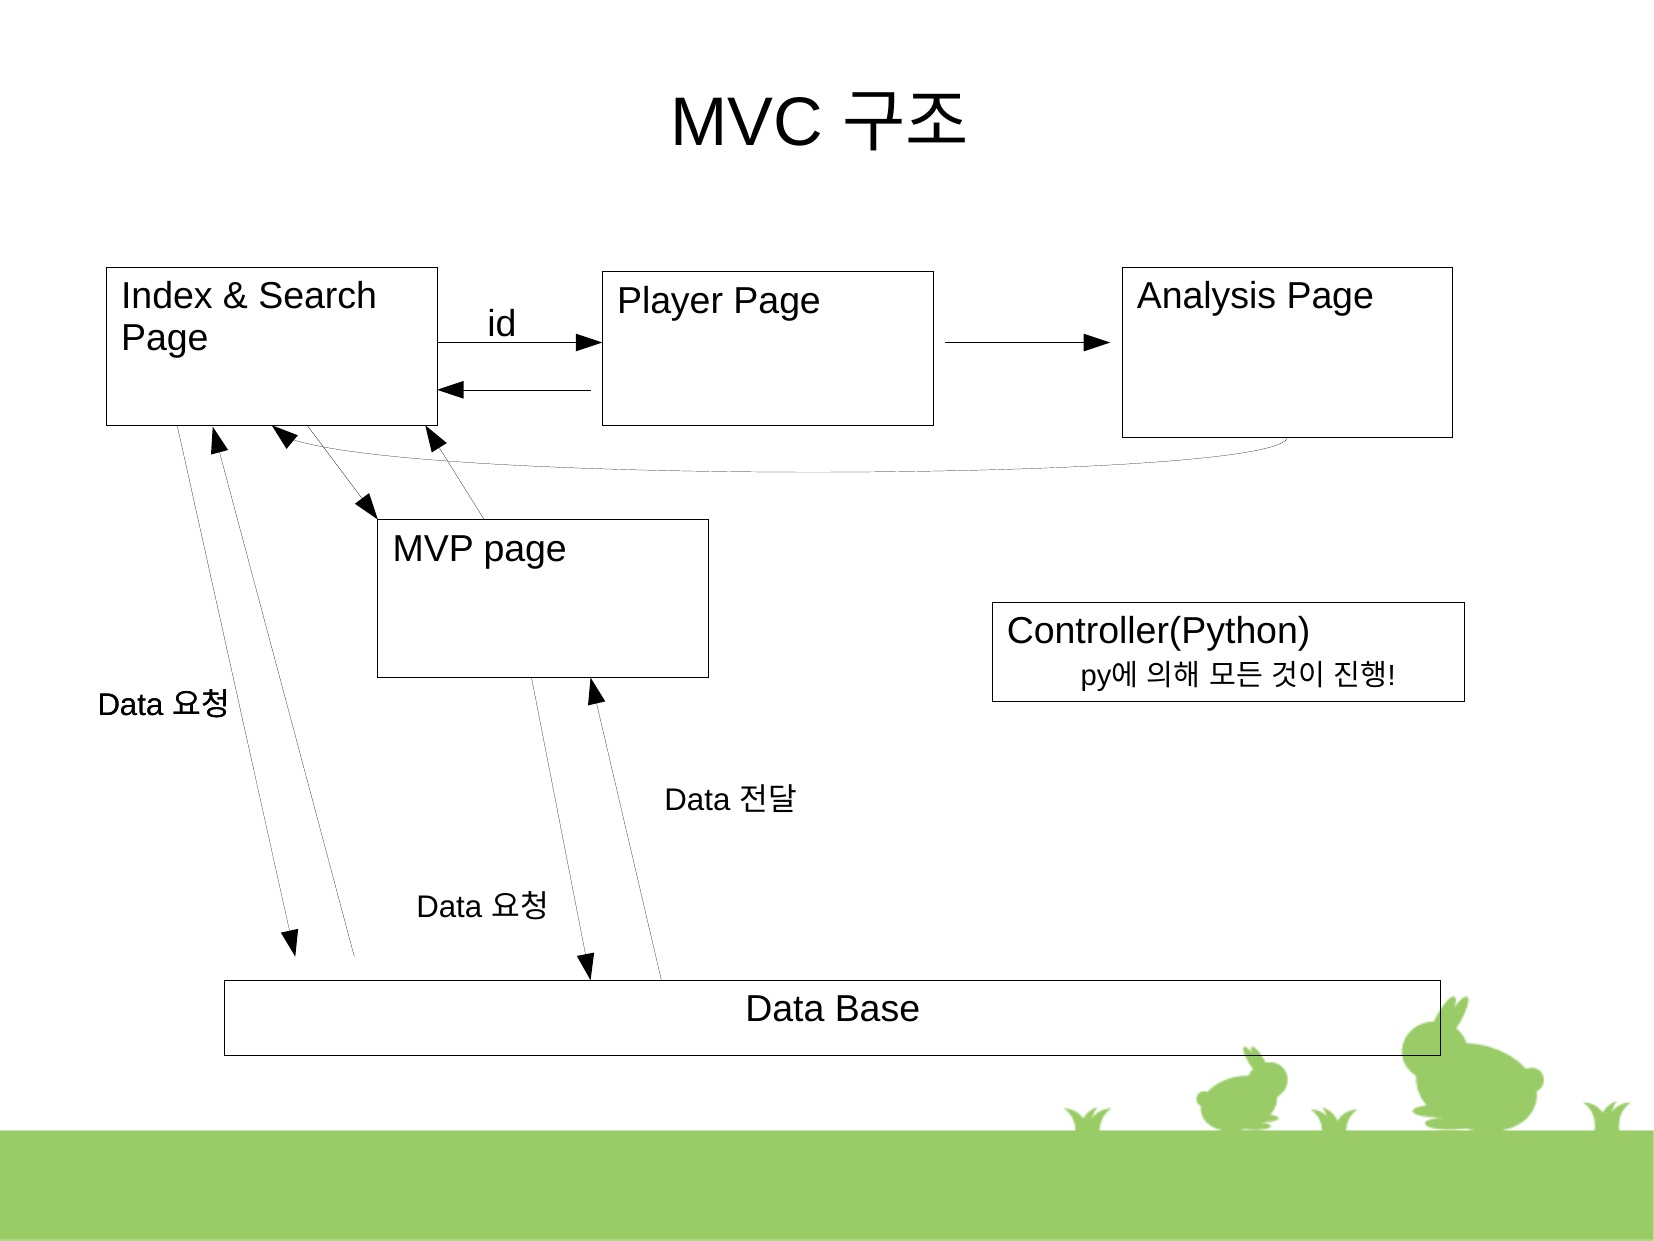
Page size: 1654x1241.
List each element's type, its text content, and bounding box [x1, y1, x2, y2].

picture [0, 0, 1654, 1241]
text_box MVP page [377, 519, 709, 678]
text_box Data 요청 [82, 672, 260, 733]
text_box Analysis Page [1122, 267, 1453, 438]
text_box Data Base [224, 980, 1441, 1056]
title MVC 구조 [94, 11, 1583, 219]
text_box Player Page [602, 271, 934, 426]
text_box Controller(Python) py에 의해 모든 것이 진행! [992, 602, 1465, 702]
text_box Data 전달 [649, 766, 827, 827]
text_box Index & Search Page [106, 267, 438, 426]
text_box id [472, 295, 603, 353]
text_box Data 요청 [401, 874, 579, 935]
title [82, 49, 1571, 257]
